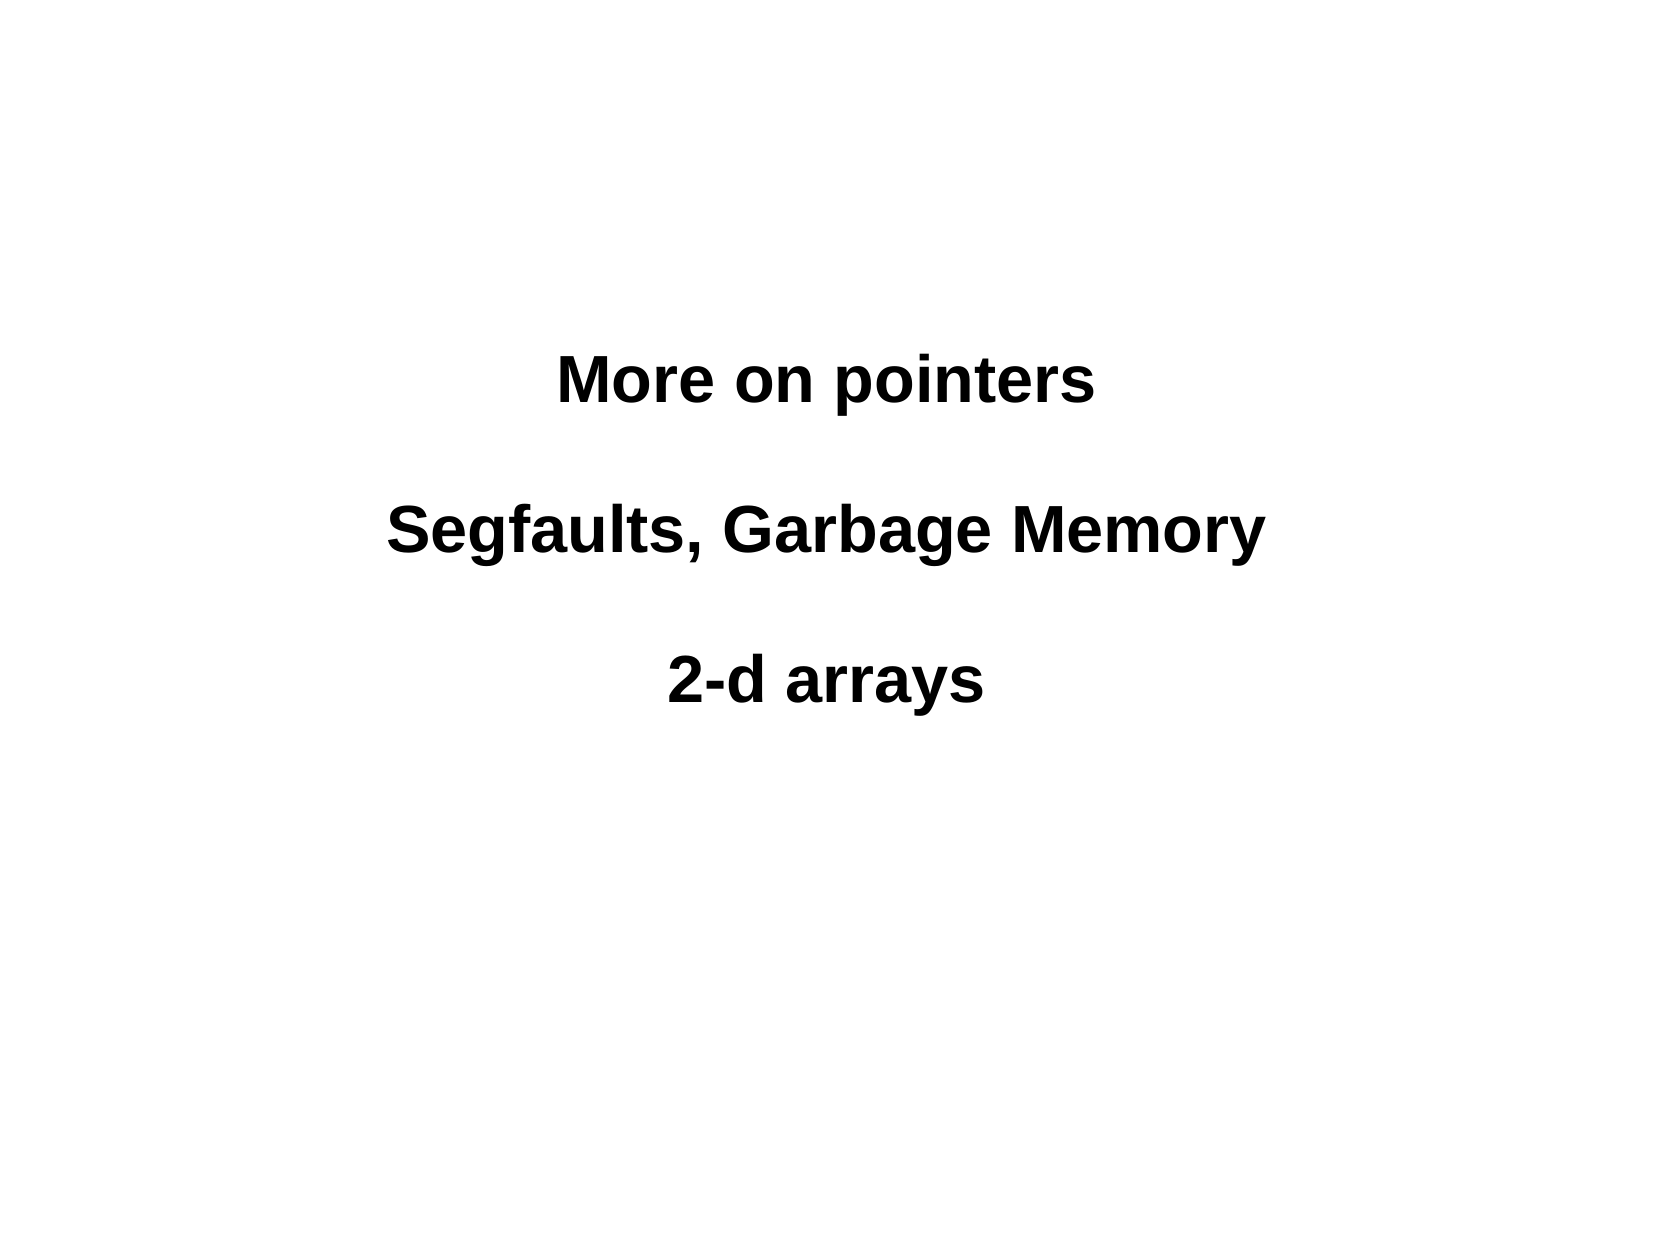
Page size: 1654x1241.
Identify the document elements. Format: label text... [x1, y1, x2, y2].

subtitle More on pointers Segfaults, Garbage Memory 2-d arrays [82, 49, 1571, 1010]
